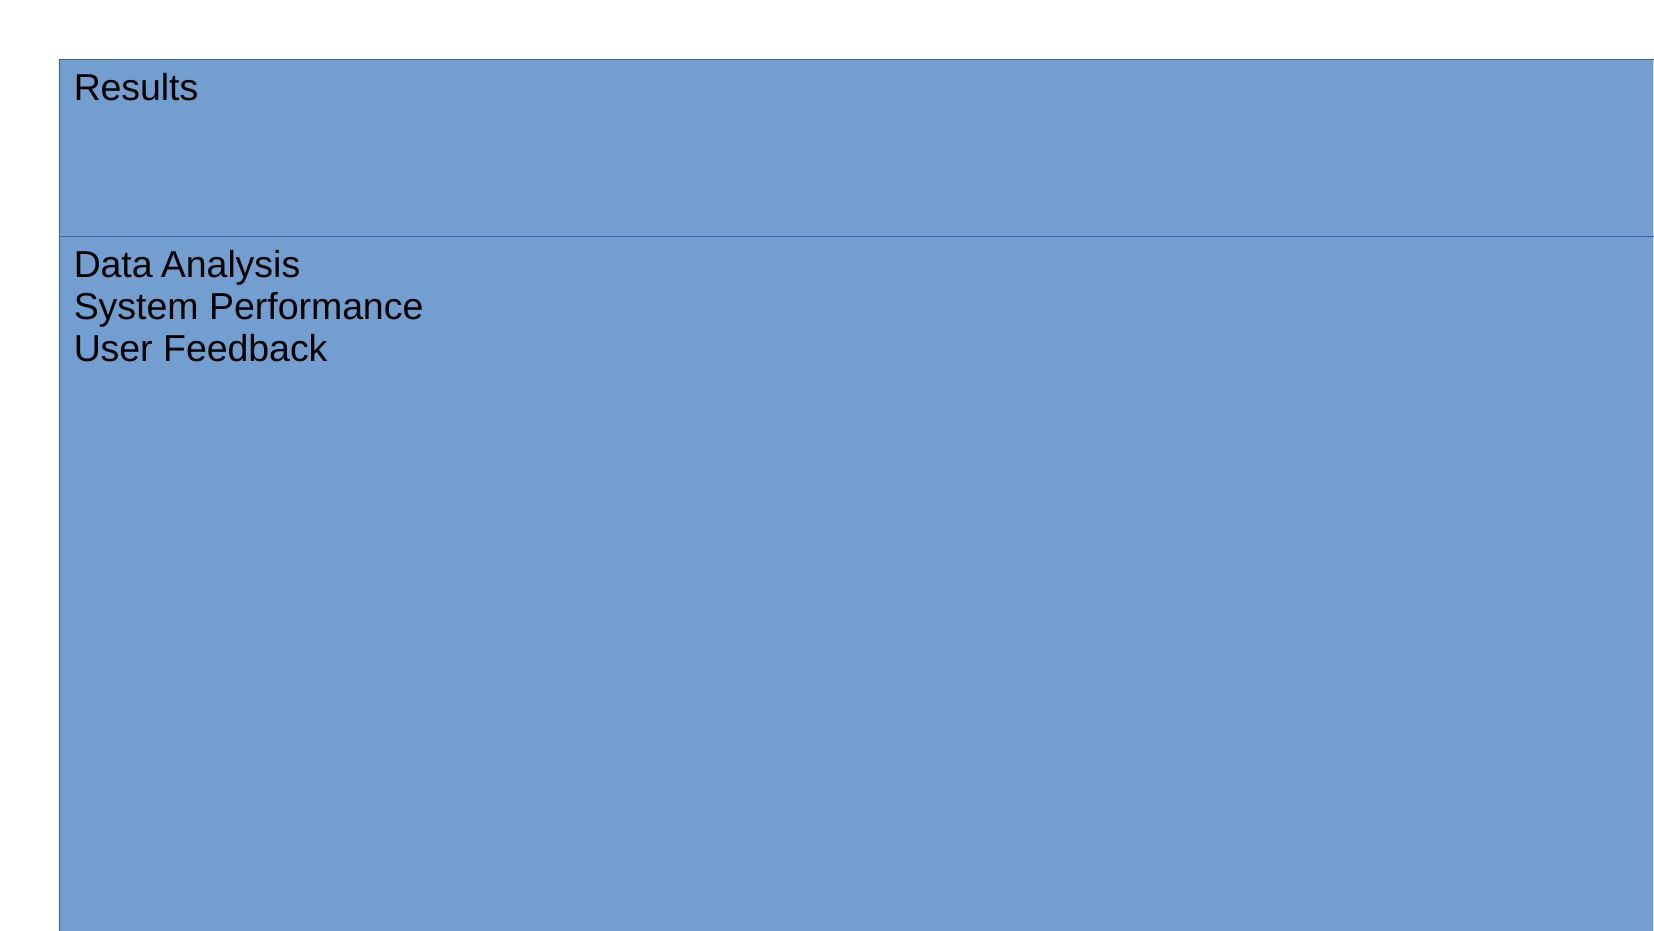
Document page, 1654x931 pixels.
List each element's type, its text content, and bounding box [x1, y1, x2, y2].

text_box Results [59, 59, 1654, 236]
text_box Data Analysis System Performance User Feedback [59, 236, 1654, 931]
